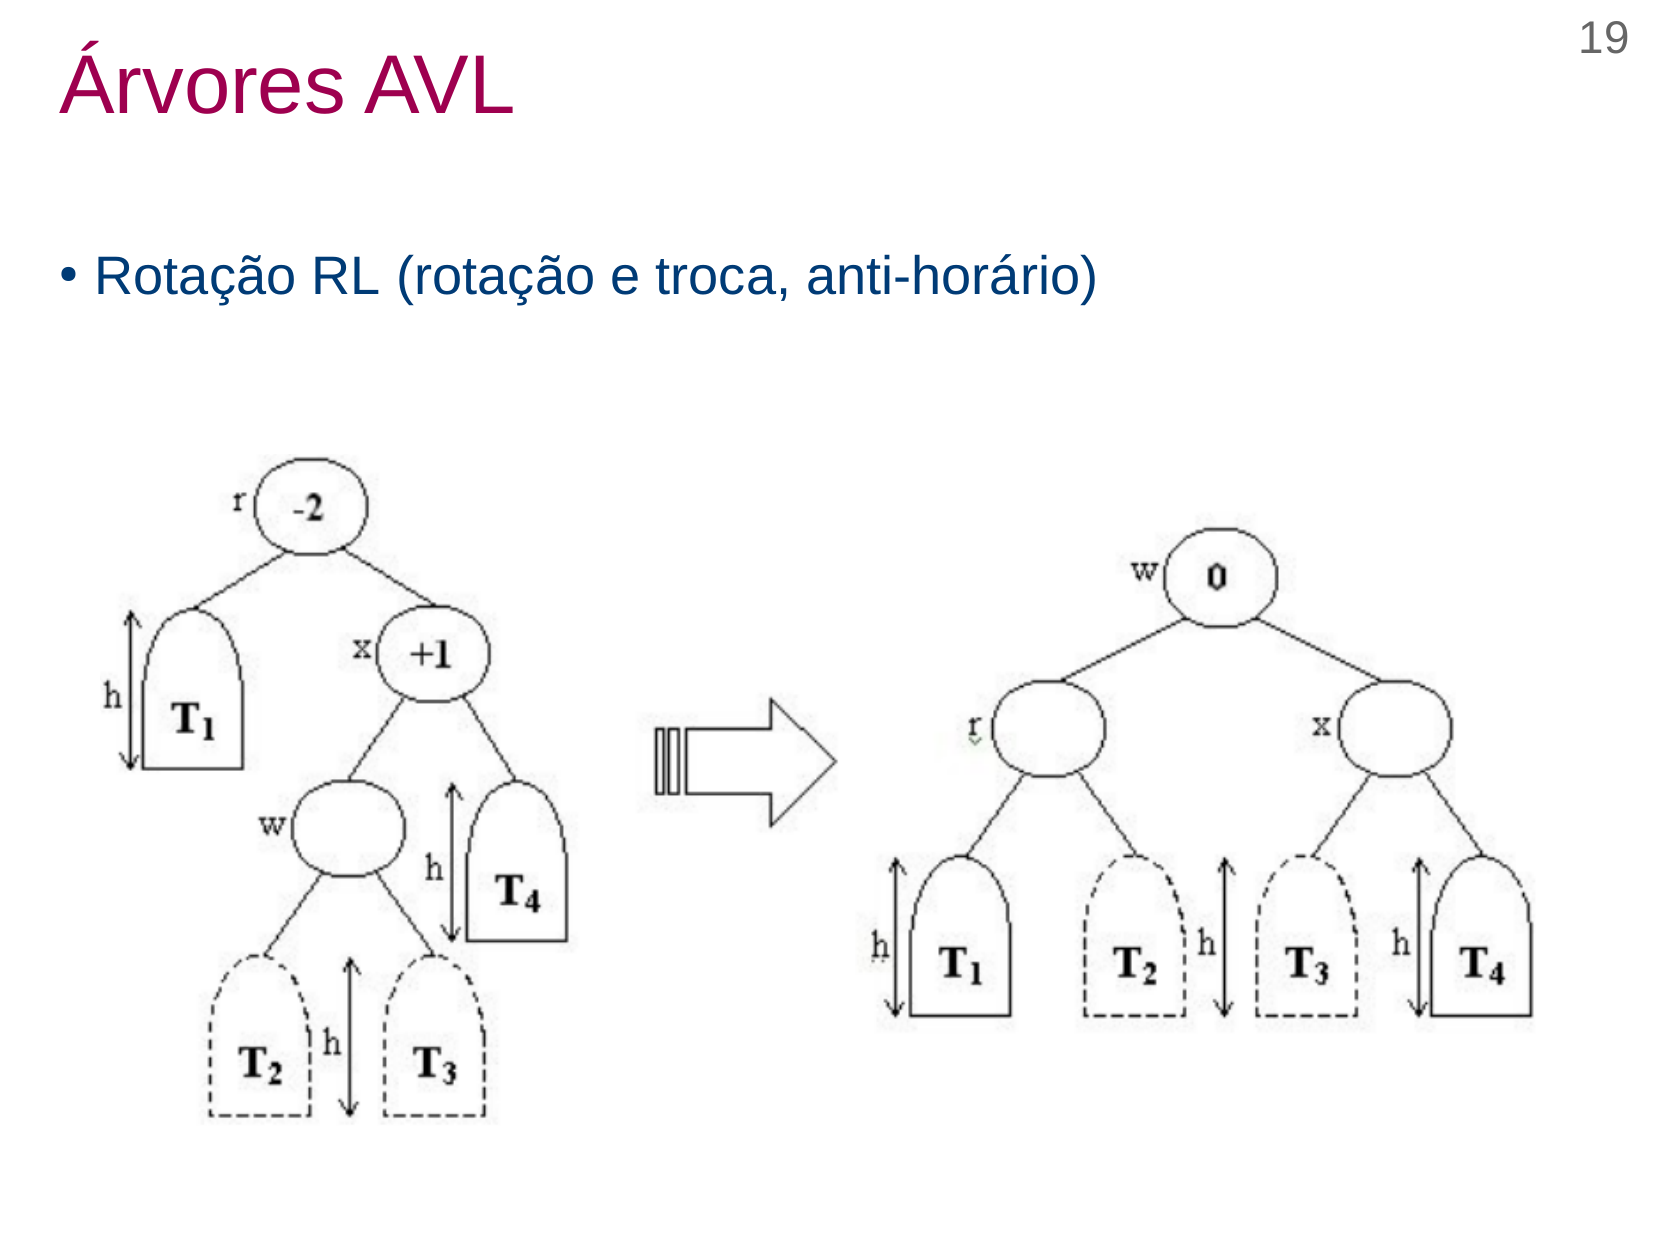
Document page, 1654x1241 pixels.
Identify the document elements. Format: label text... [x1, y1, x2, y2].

title Árvores AVL [59, 29, 1595, 148]
list Rotação RL (rotação e troca, anti-horário) [59, 236, 1595, 1211]
picture [100, 454, 1539, 1134]
